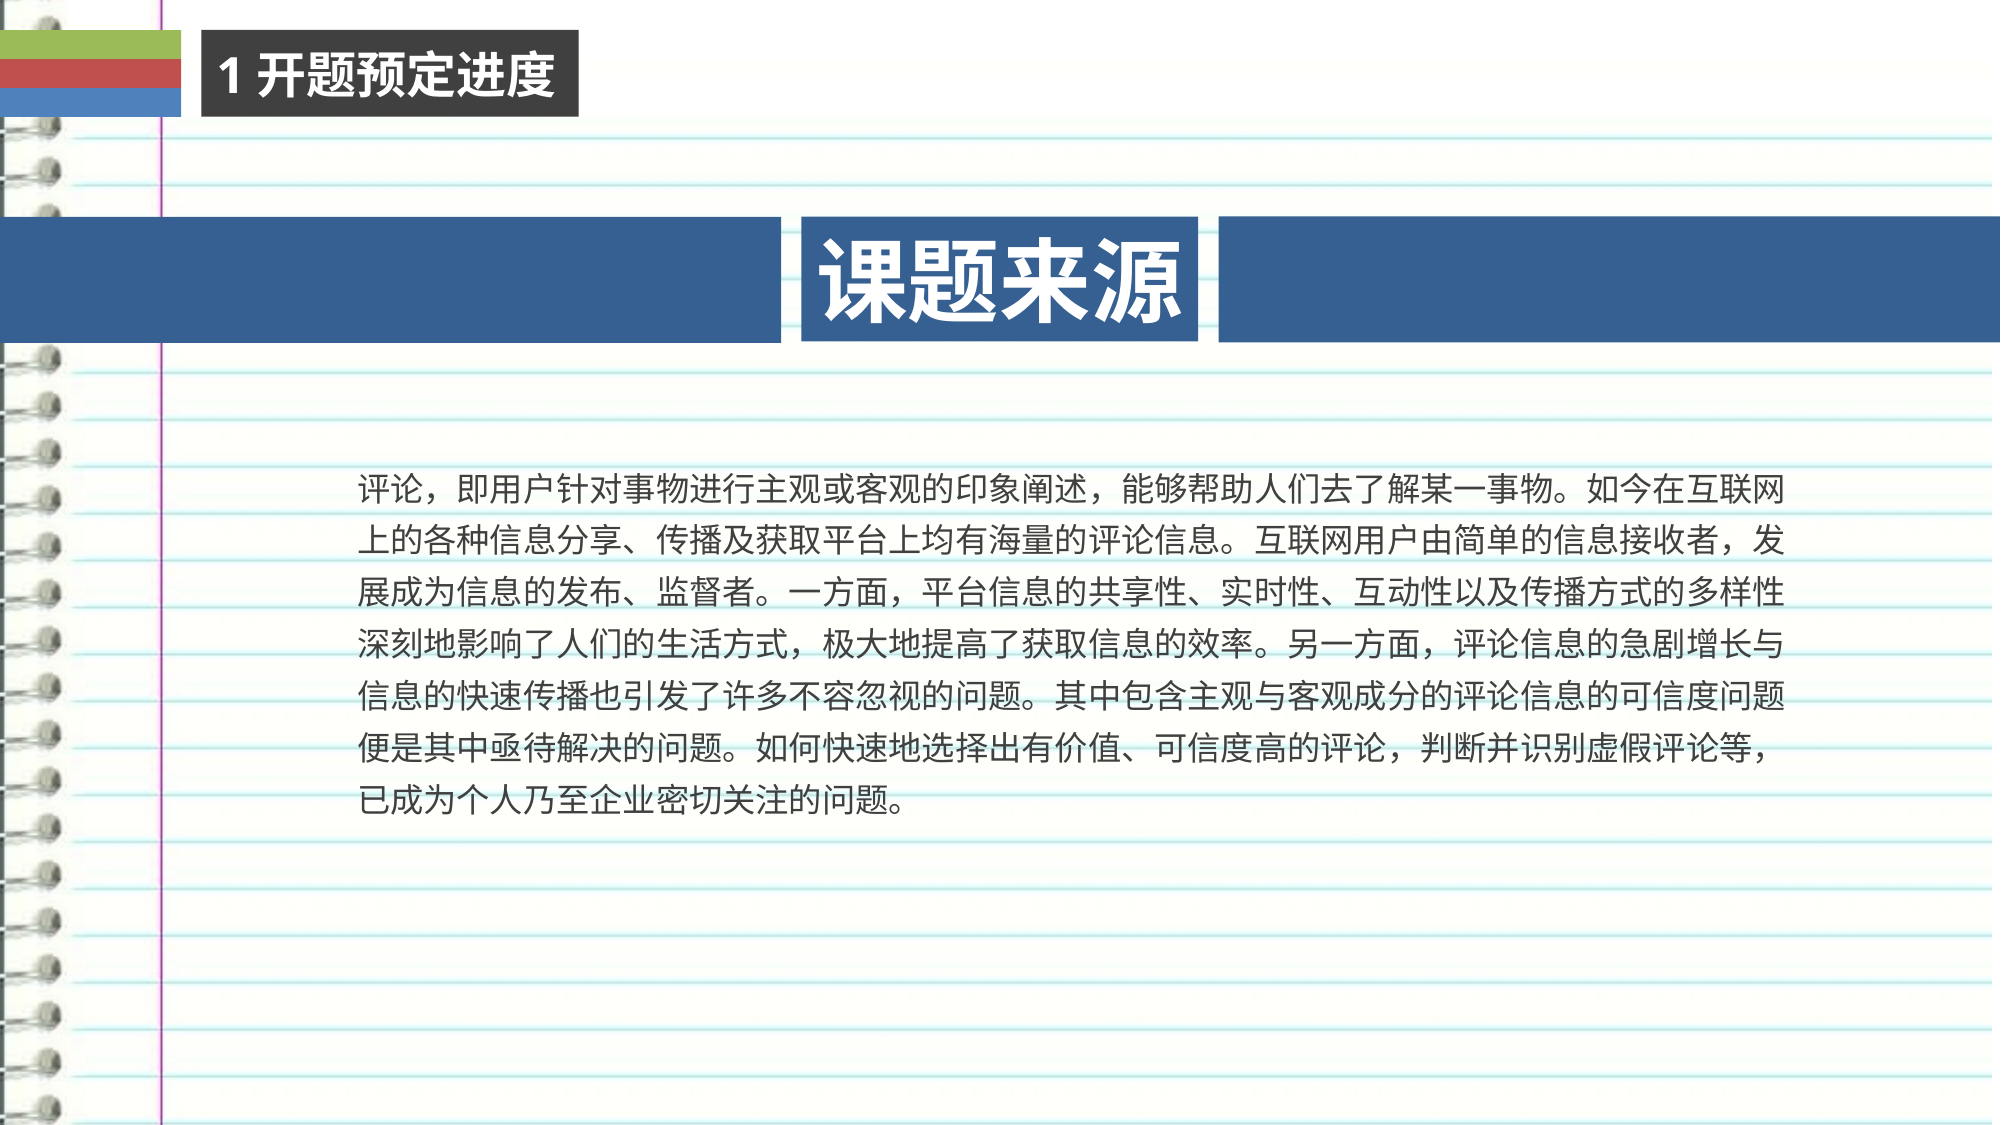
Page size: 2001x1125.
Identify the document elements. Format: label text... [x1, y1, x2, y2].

text_box [1218, 216, 2000, 343]
text_box [0, 216, 782, 343]
text_box 1开题预定进度 [201, 29, 579, 117]
text_box 课题来源 [801, 216, 1199, 342]
text_box 评论，即用户针对事物进行主观或客观的印象阐述，能够帮助人们去了解某一事物。如今在互联网上的各种信息分享、传播及获取平台上均有海量的评论信息。互联网用户由简单的信息接收者，发展成为信息的发布、监督者。一方面，平台信息的共享性、实时性、互动性以及传播方式的多样性深刻地影响了人们的生活方式，极大地提高了获取信息的效率。另一方面，评论信息的急剧增长与信息的快速传播也引发了许多不容忽视的问题。其中包含主观与客观成分的评论信息的可信度问题便是其中亟待解决的问题。如何快速地选择出有价值、可信度高的评论，判断并识别虚假评论等，已成为个人乃至企业密切关注的问题。 [342, 448, 1817, 815]
picture [0, 0, 1995, 1125]
